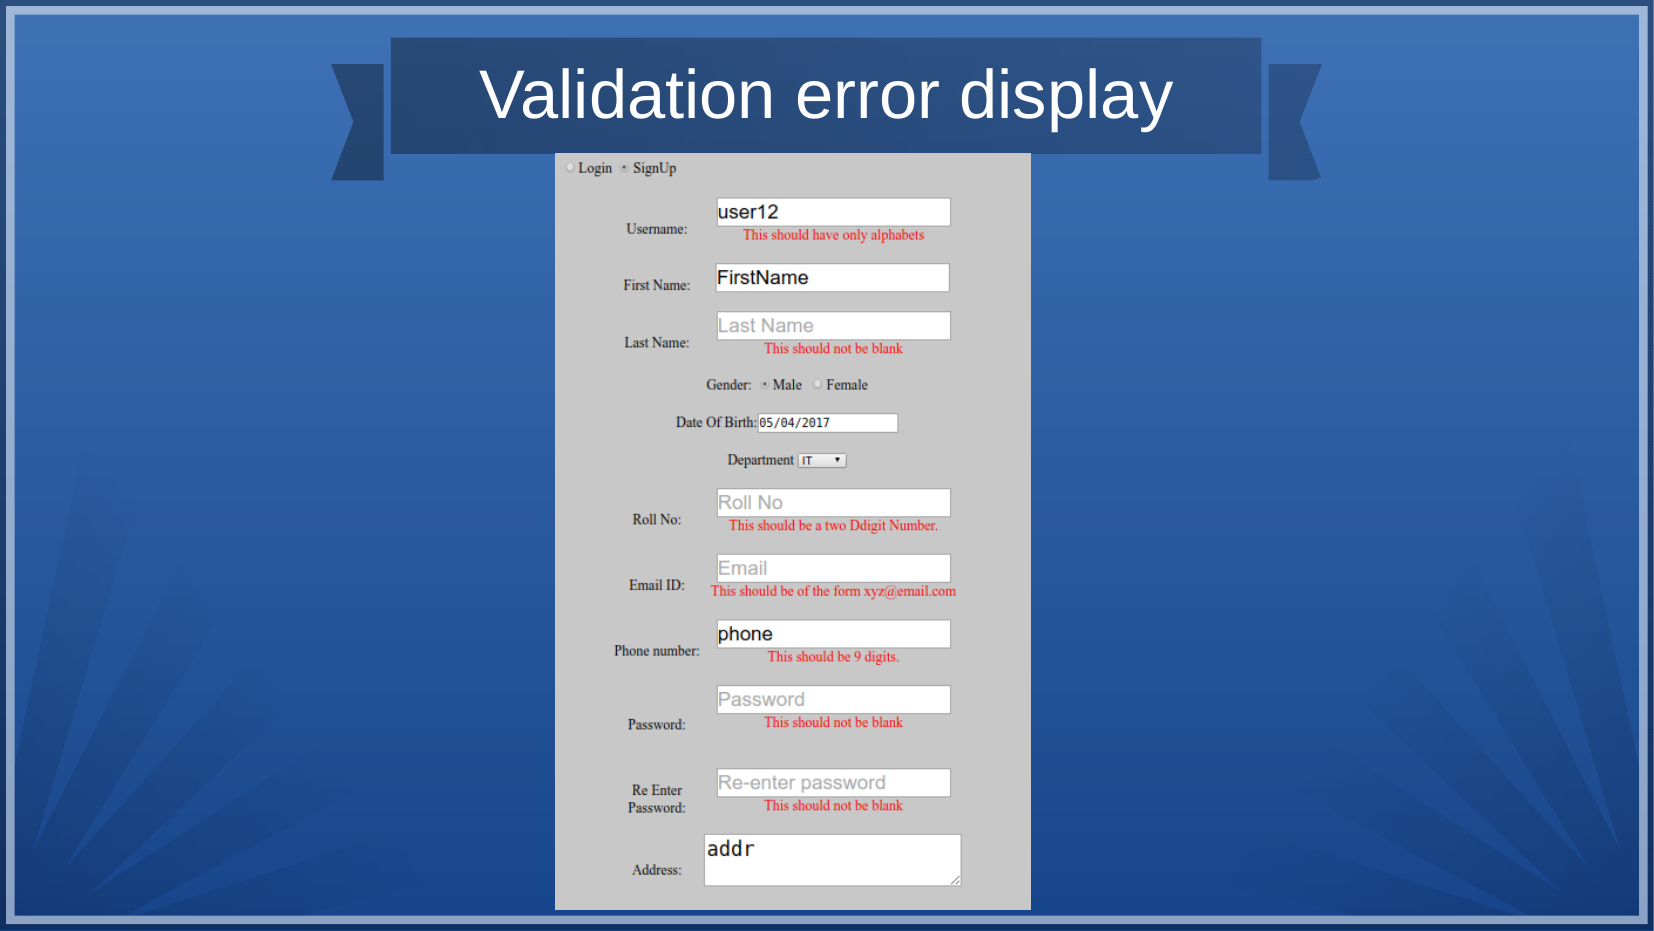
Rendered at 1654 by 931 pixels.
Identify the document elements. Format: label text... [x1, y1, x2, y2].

title Validation error display [389, 35, 1264, 154]
picture [555, 153, 1031, 910]
